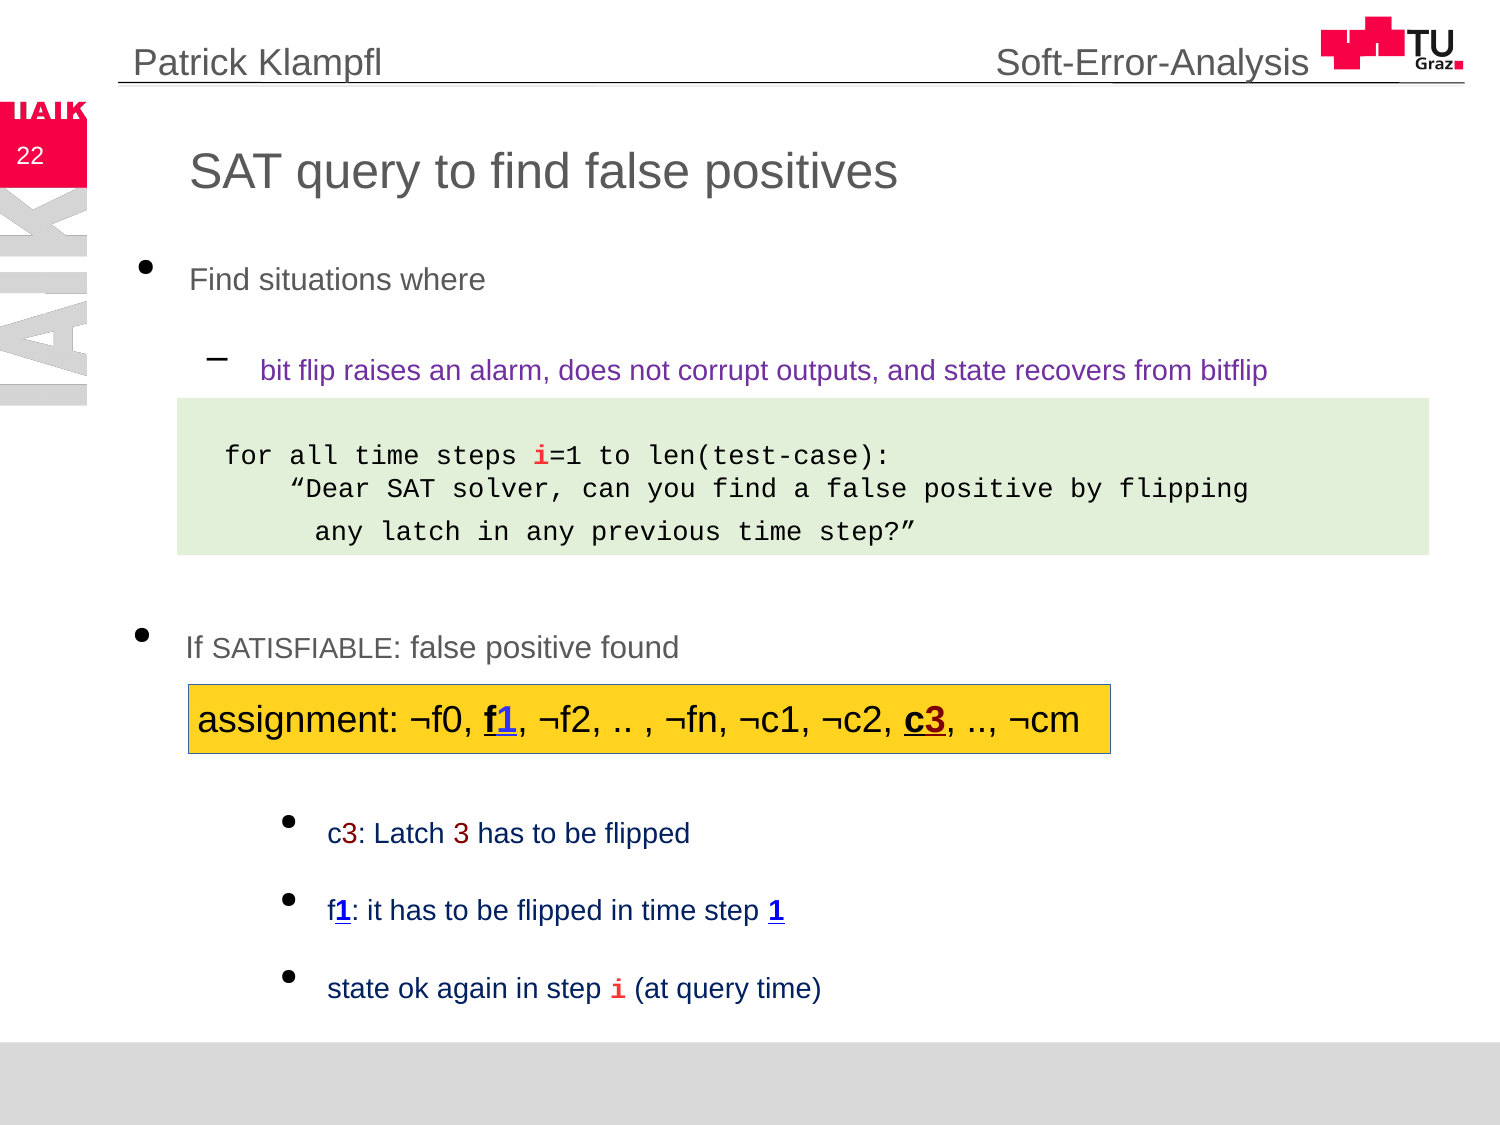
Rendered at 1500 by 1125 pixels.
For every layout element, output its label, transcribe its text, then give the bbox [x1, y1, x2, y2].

slide_number <number> [1, 124, 84, 185]
list Find situations where bit flip raises an alarm, does not corrupt outputs, and state recovers from bitflip [118, 236, 1469, 567]
text_box for all time steps i=1 to len(test-case): “Dear SAT solver, can you find a false positive by flipping any latch in any previous time step?” [177, 397, 1430, 556]
title SAT query to find false positives [118, 138, 1469, 236]
picture [0, 1, 87, 406]
list If SATISFIABLE: false positive found c3: Latch 3 has to be flipped f1: it has to be flipped in time step 1 state ok again in step i (at query time) [114, 604, 1465, 1125]
picture [1318, 12, 1466, 73]
